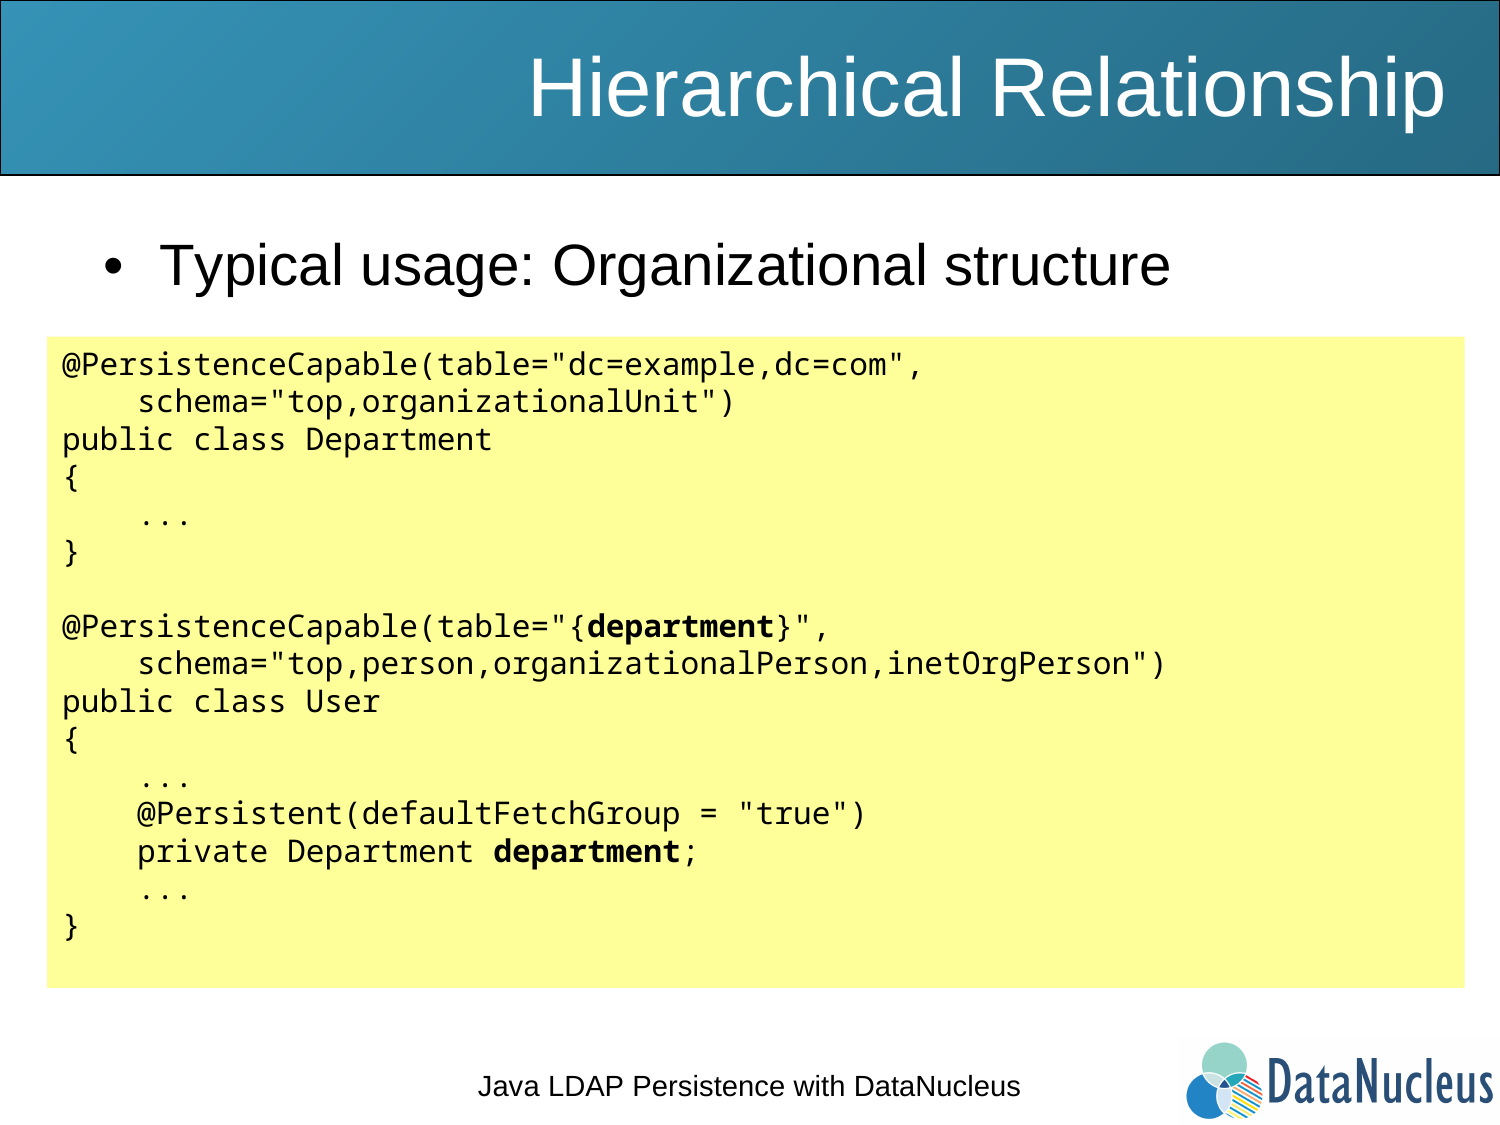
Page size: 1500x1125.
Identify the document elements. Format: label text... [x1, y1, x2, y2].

title Hierarchical Relationship [88, 12, 1463, 163]
picture [1178, 1038, 1500, 1125]
text_box @PersistenceCapable(table="dc=example,dc=com", schema="top,organizationalUnit") public class Department { ... } @PersistenceCapable(table="{department}", schema="top,person,organizationalPerson,inetOrgPerson") public class User { ... @Persistent(defaultFetchGroup = "true") private Department department; ... } [47, 336, 1465, 988]
list Typical usage: Organizational structure [88, 224, 1439, 325]
